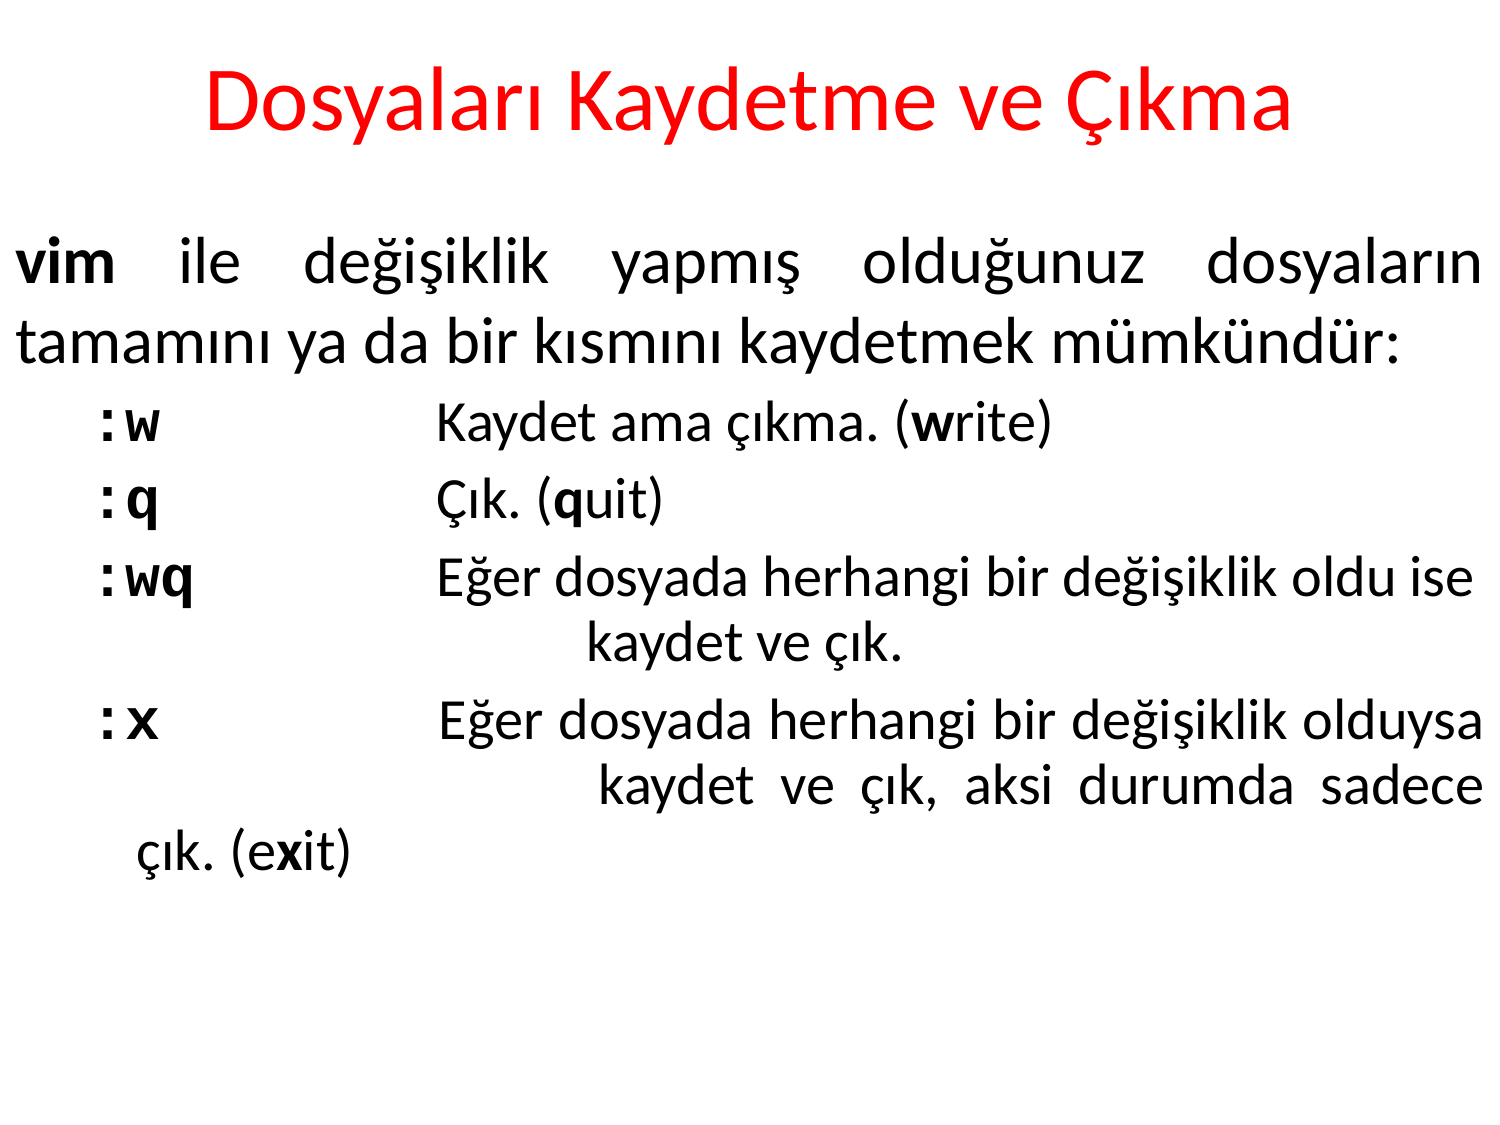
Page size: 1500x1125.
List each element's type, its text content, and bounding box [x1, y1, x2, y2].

title Dosyaları Kaydetme ve Çıkma [0, 0, 1500, 188]
list vim ile değişiklik yapmış olduğunuz dosyaların tamamını ya da bir kısmını kaydetmek mümkündür: :w Kaydet ama çıkma. (write) :q Çık. (quit) :wq Eğer dosyada herhangi bir değişiklik oldu ise kaydet ve çık. :x Eğer dosyada herhangi bir değişiklik olduysa kaydet ve çık, aksi durumda sadece çık. (exit) [0, 209, 1500, 1122]
